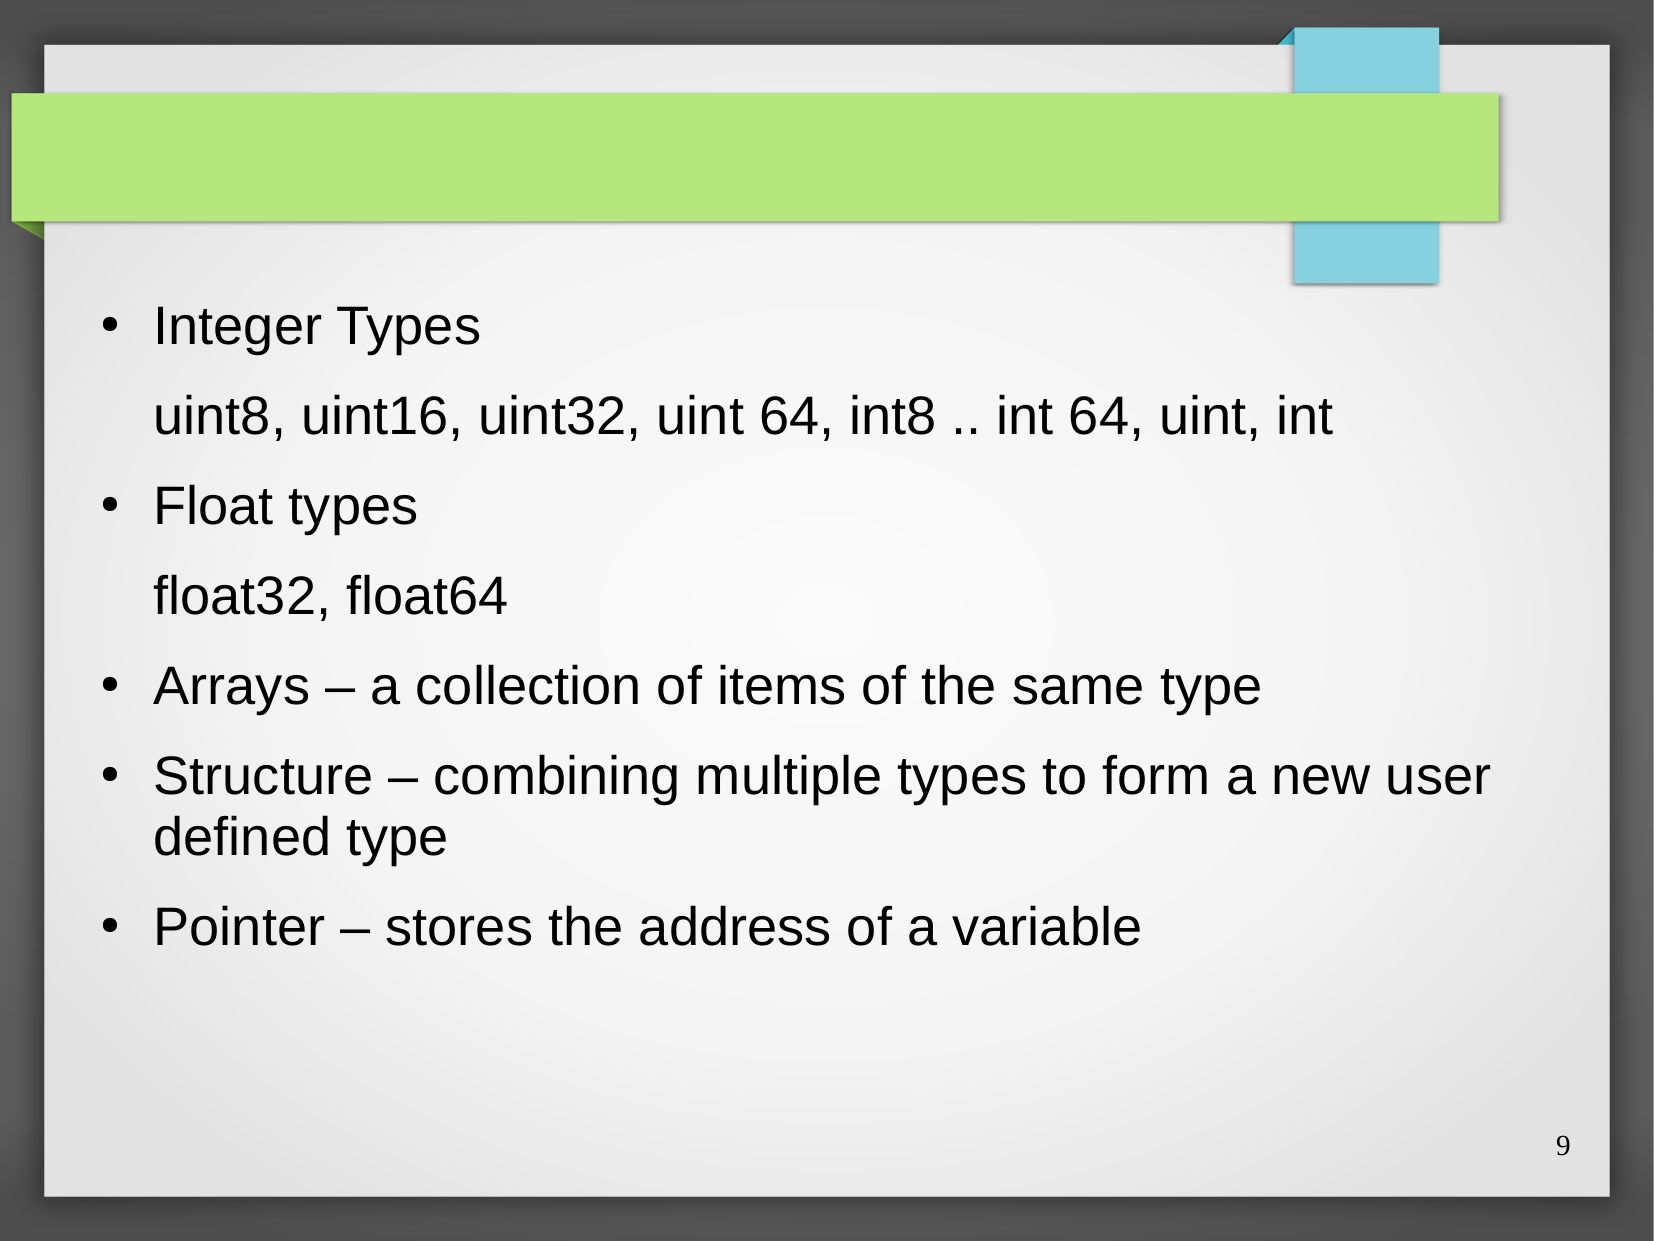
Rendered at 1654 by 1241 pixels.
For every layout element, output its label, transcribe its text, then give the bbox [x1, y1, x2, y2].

picture [0, 0, 1654, 1241]
list Integer Types uint8, uint16, uint32, uint 64, int8 .. int 64, uint, int Float types float32, float64 Arrays – a collection of items of the same type Structure – combining multiple types to form a new user defined type Pointer – stores the address of a variable [82, 295, 1571, 1015]
